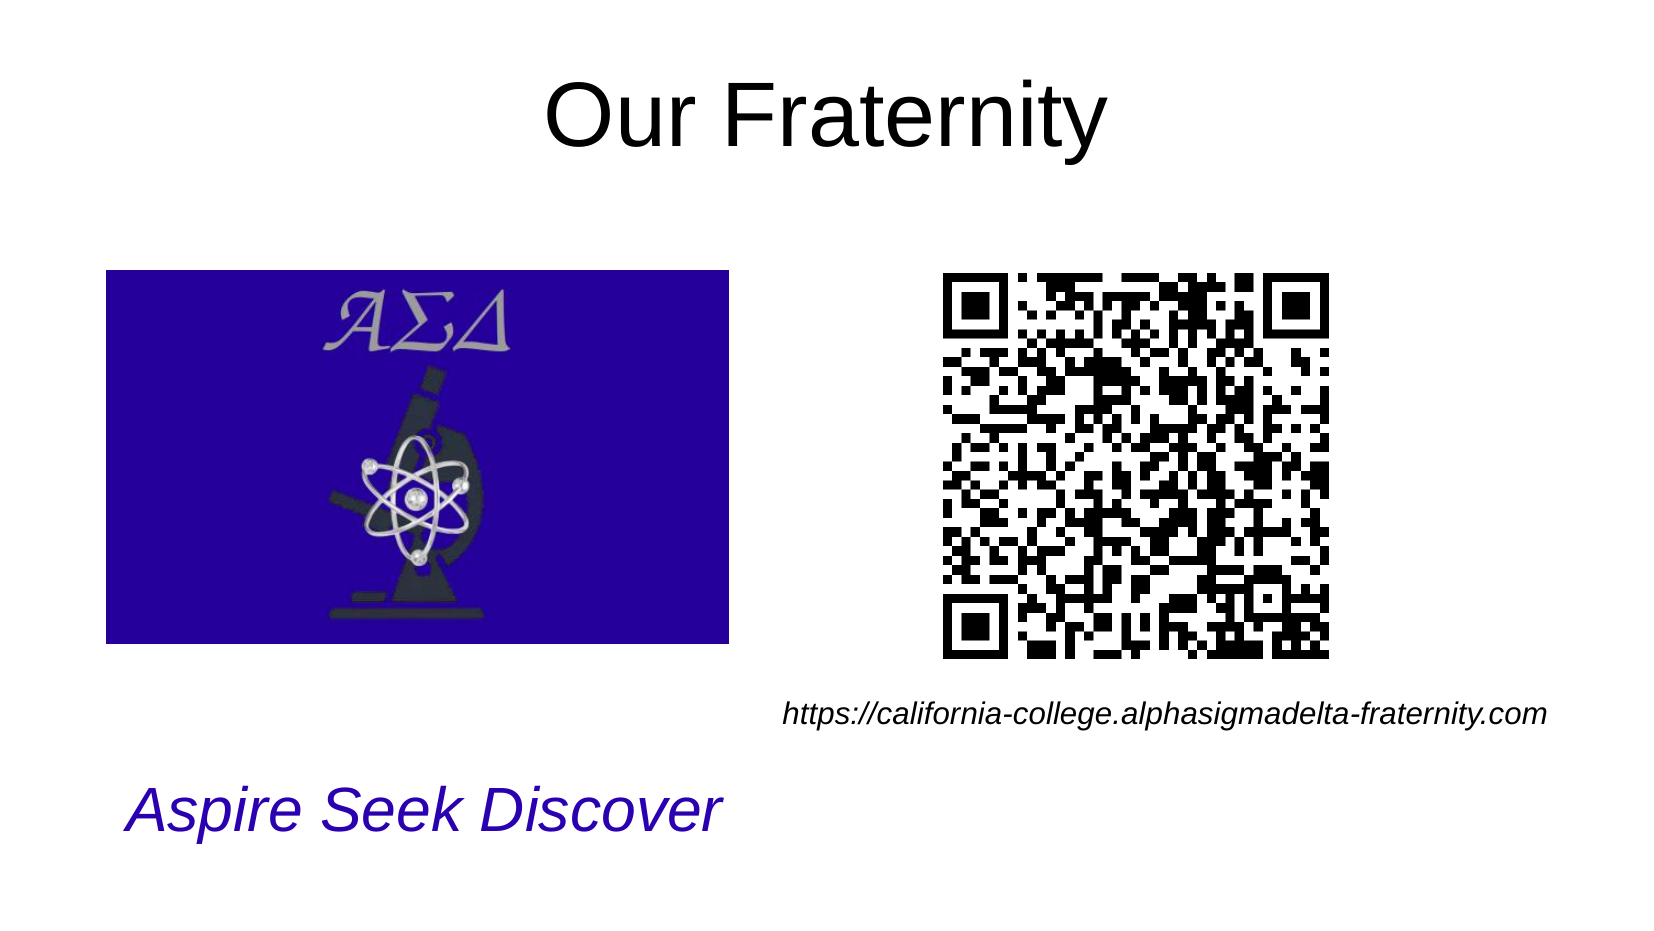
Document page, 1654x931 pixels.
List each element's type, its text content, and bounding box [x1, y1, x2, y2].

picture [939, 265, 1335, 668]
text_box https://california-college.alphasigmadelta-fraternity.com [767, 688, 1560, 739]
title Our Fraternity [82, 37, 1571, 193]
picture [106, 270, 729, 644]
text_box Aspire Seek Discover [111, 767, 739, 853]
